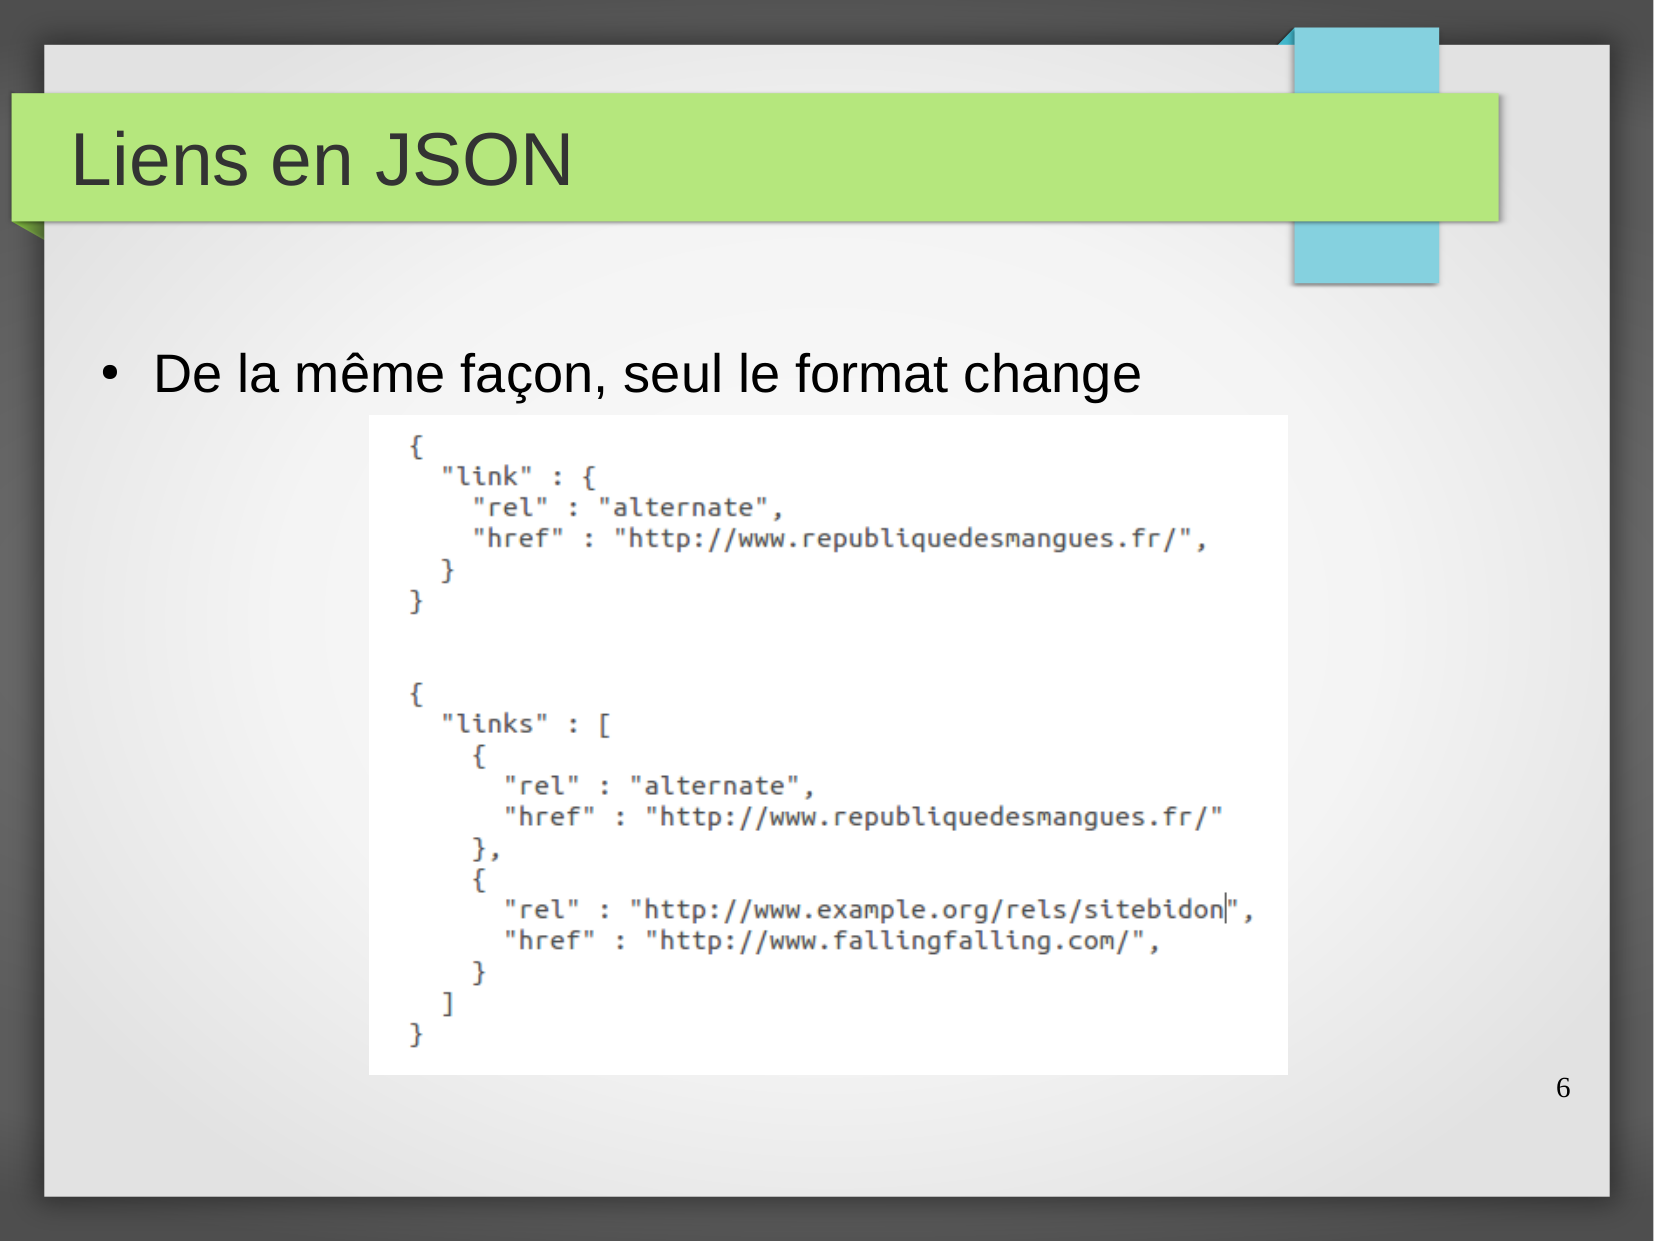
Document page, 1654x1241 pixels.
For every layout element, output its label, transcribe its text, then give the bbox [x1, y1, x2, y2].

list De la même façon, seul le format change [82, 343, 1538, 1063]
picture [0, 0, 1654, 1241]
title Liens en JSON [70, 106, 1229, 213]
